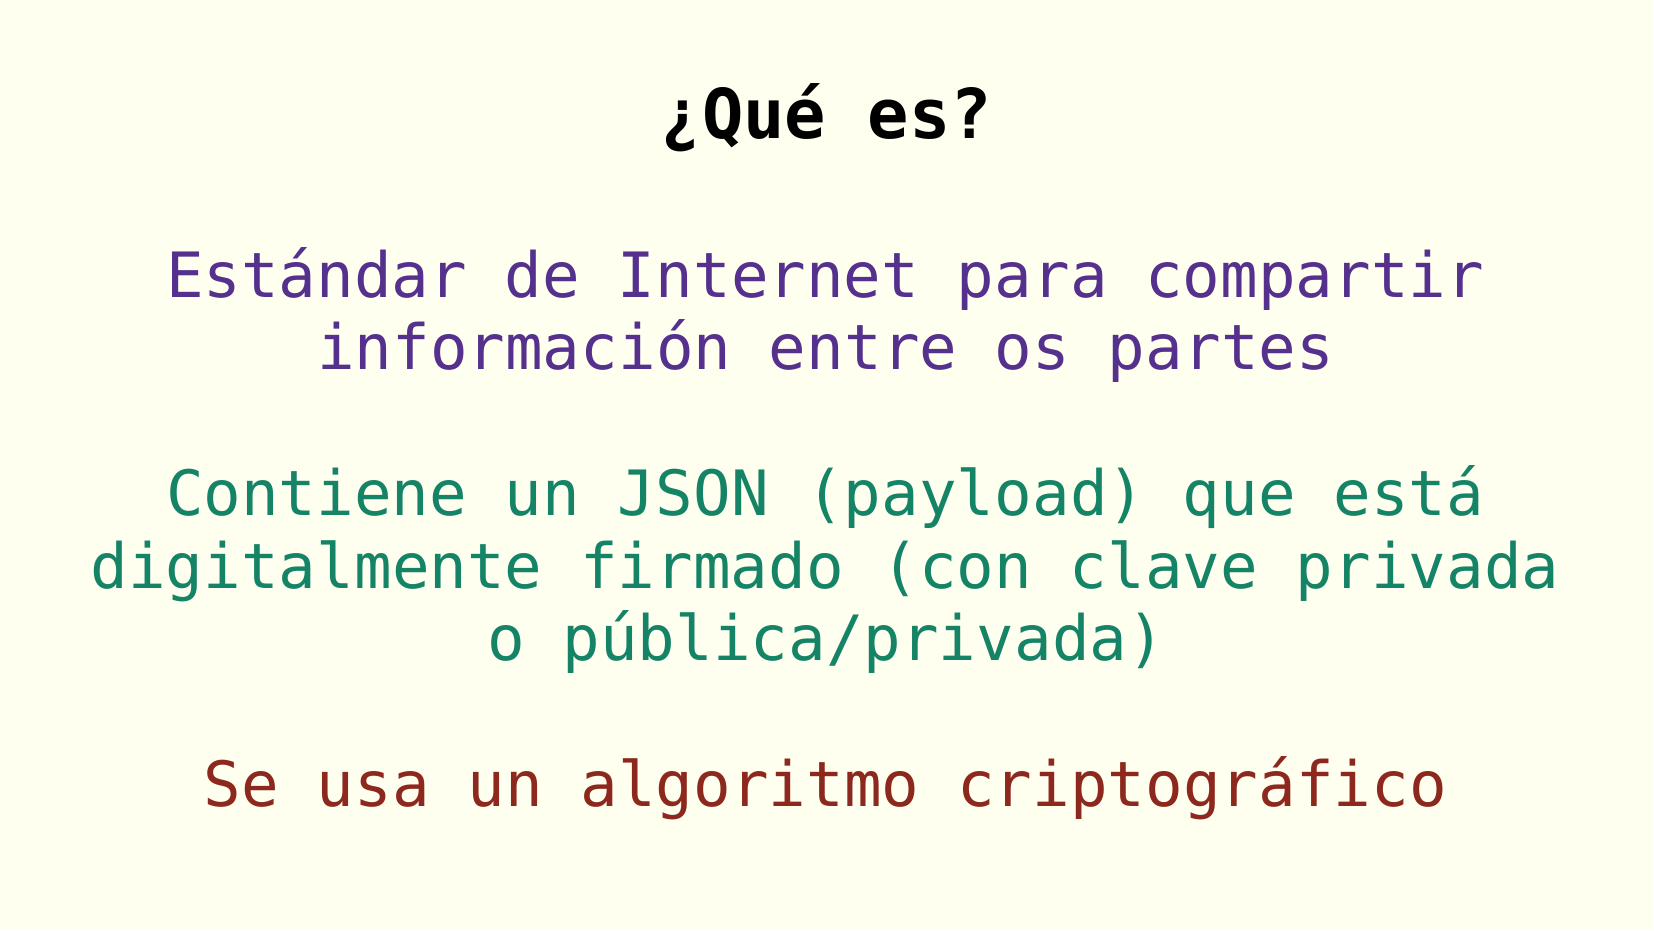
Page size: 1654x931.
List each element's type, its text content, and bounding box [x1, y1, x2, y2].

subtitle Estándar de Internet para compartir información entre os partes Contiene un JSON (payload) que está digitalmente firmado (con clave privada o pública/privada) Se usa un algoritmo criptográfico [82, 182, 1571, 879]
title ¿Qué es? [82, 37, 1571, 182]
